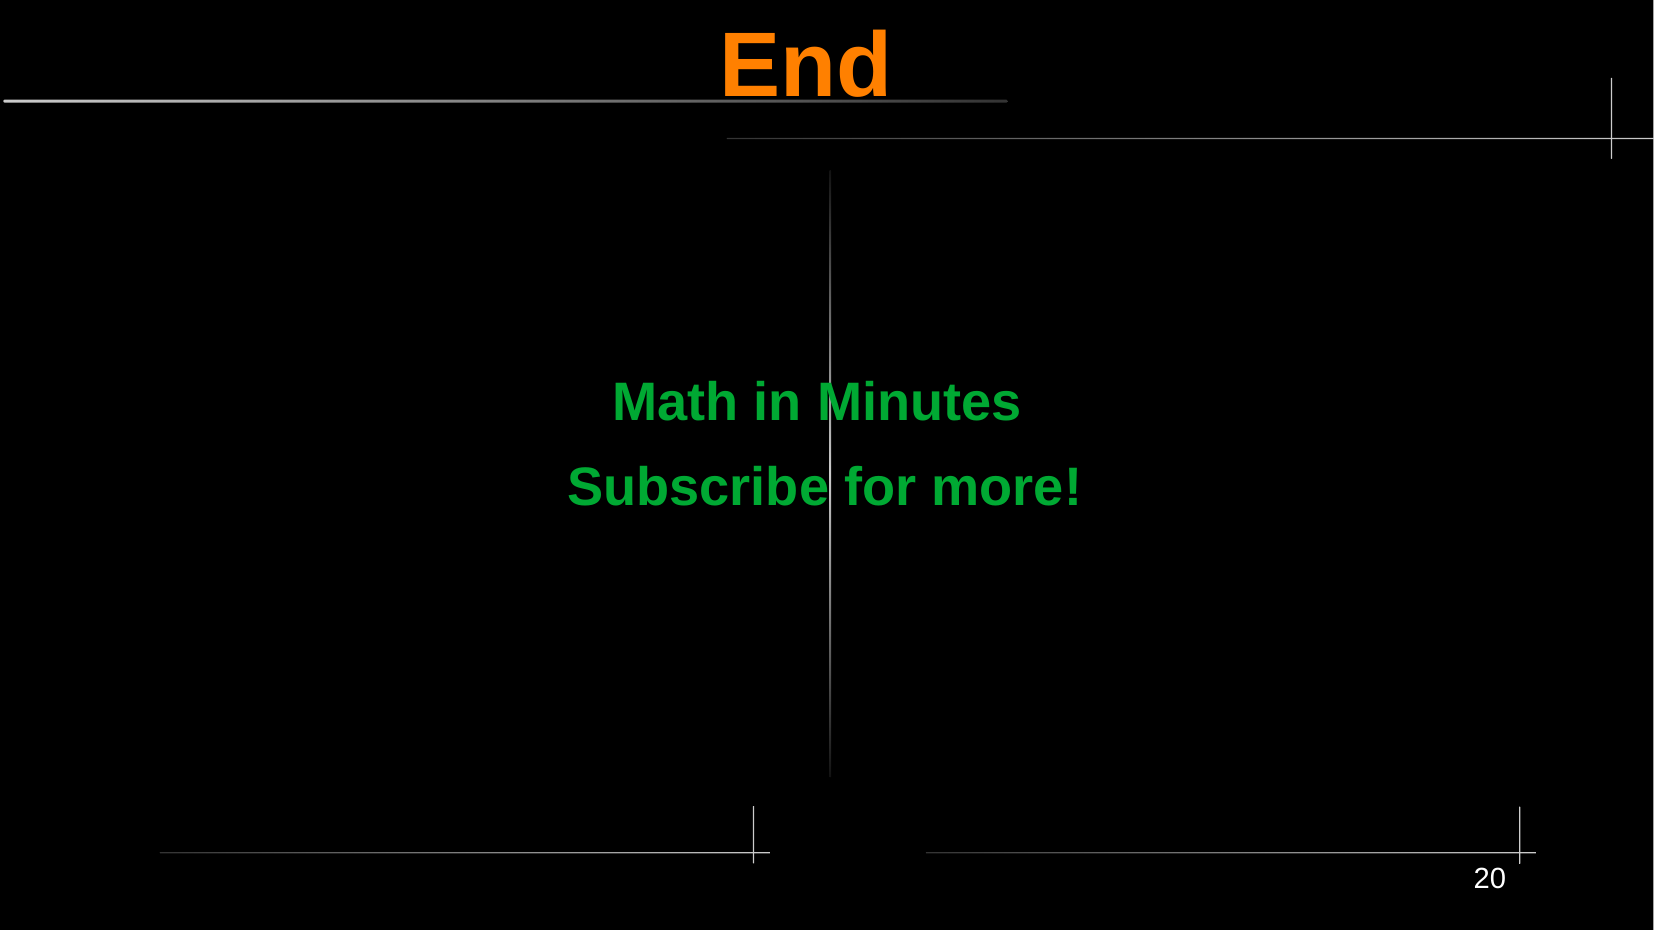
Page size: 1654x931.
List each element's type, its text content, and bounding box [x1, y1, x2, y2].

text_box Math in Minutes Subscribe for more! [225, 363, 1426, 451]
title End [23, 11, 1589, 119]
